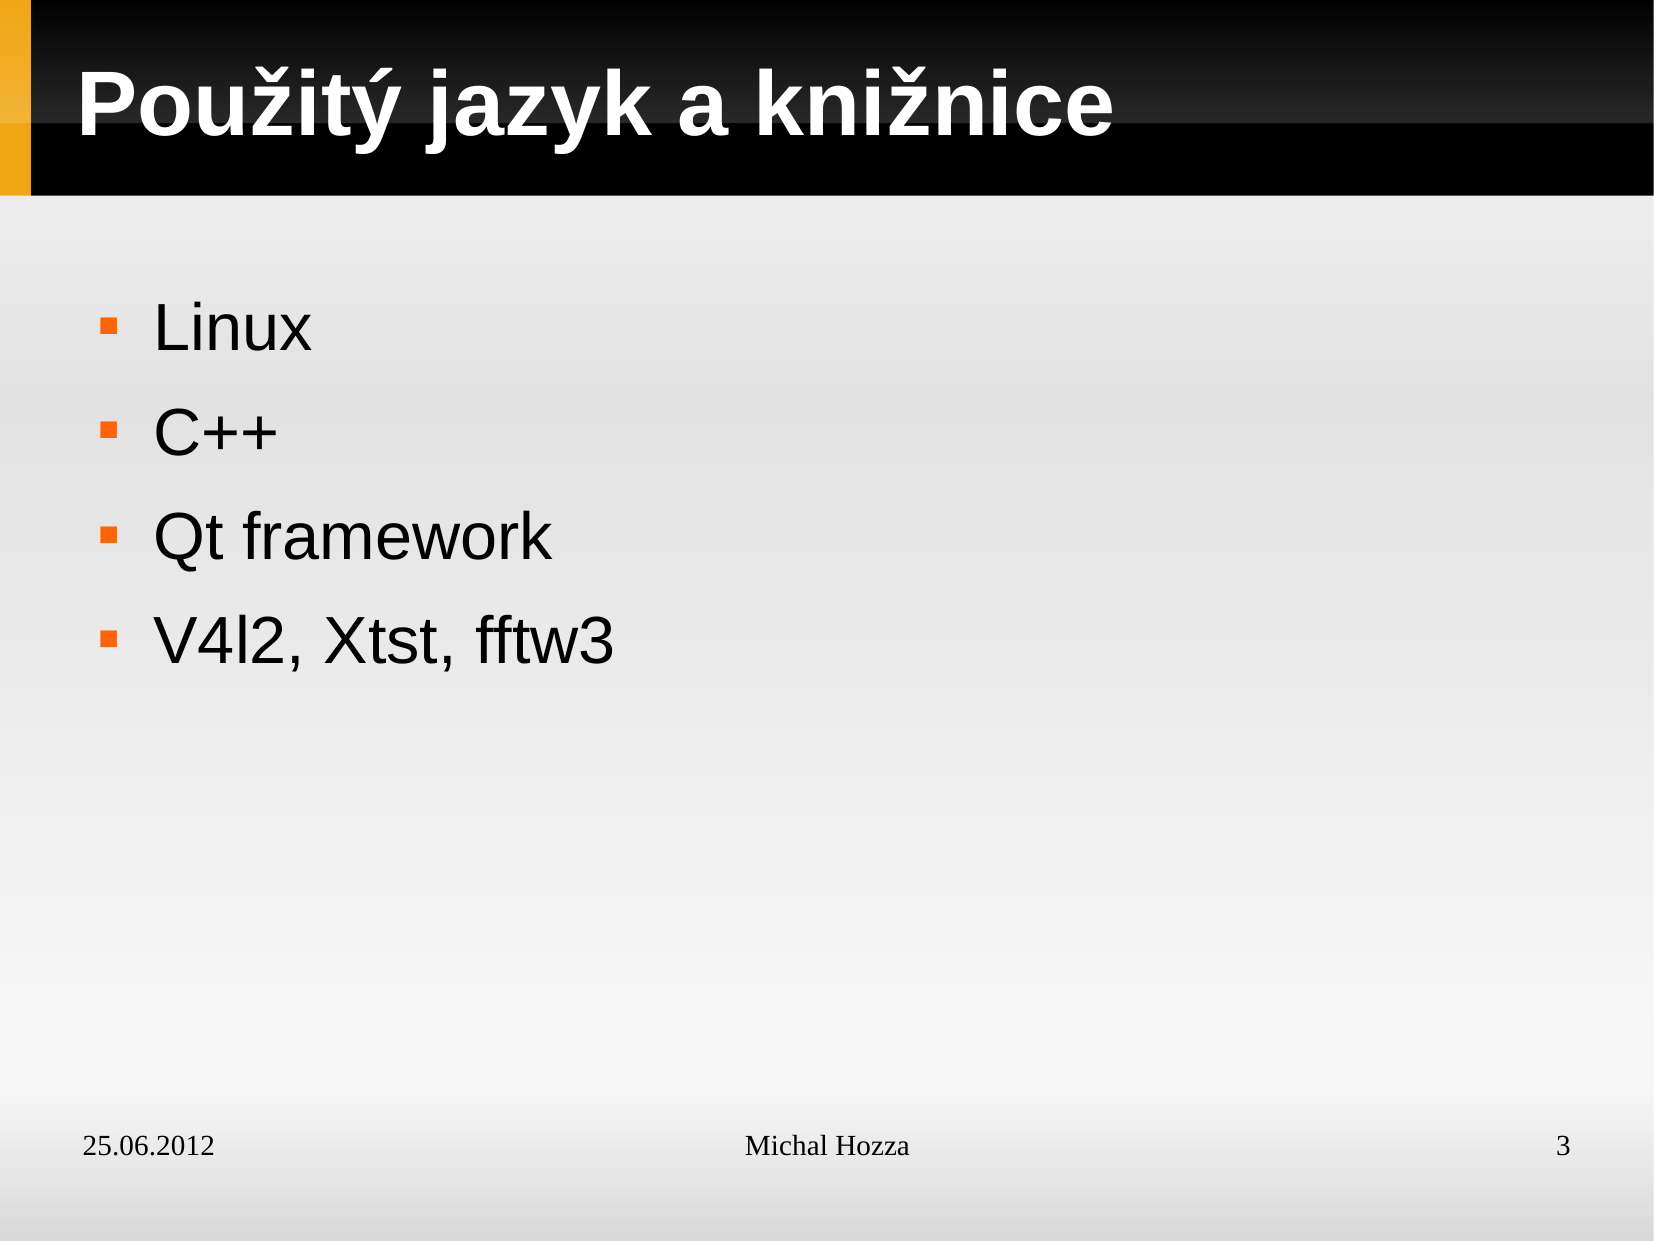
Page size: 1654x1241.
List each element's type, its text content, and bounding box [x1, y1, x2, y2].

picture [0, 0, 1654, 1241]
list Linux C++ Qt framework V4l2, Xtst, fftw3 [82, 290, 1571, 1109]
title Použitý jazyk a knižnice [76, 0, 1565, 208]
